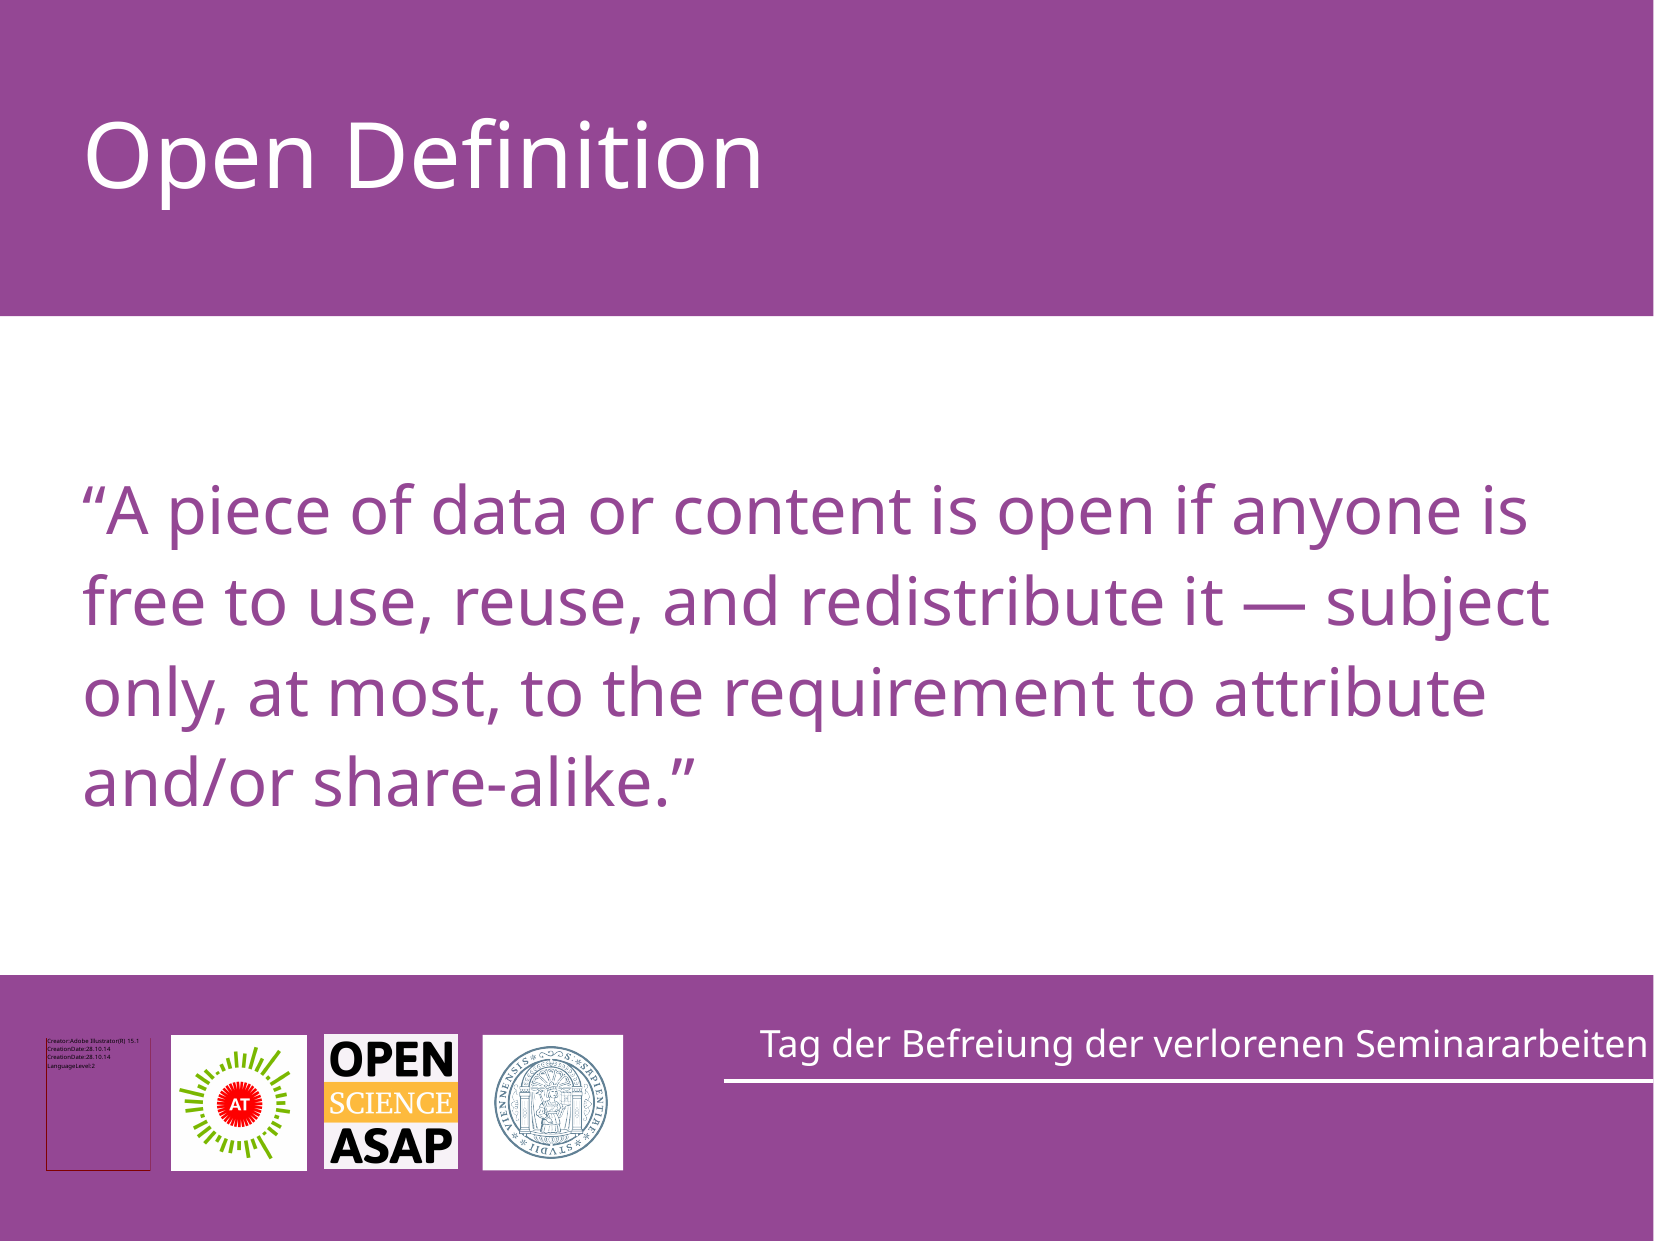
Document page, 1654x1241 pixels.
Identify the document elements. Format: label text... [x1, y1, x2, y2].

title Open Definition [82, 49, 1571, 257]
text_box “A piece of data or content is open if anyone is free to use, reuse, and redistribute it — subject only, at most, to the requirement to attribute and/or share-alike.” [82, 457, 1571, 832]
picture [324, 1034, 458, 1169]
text_box Tag der Befreiung der verlorenen Seminararbeiten [745, 1010, 1631, 1068]
picture [171, 1035, 307, 1171]
picture [45, 1039, 151, 1171]
picture [494, 1046, 608, 1159]
text_box [0, 0, 1654, 1241]
